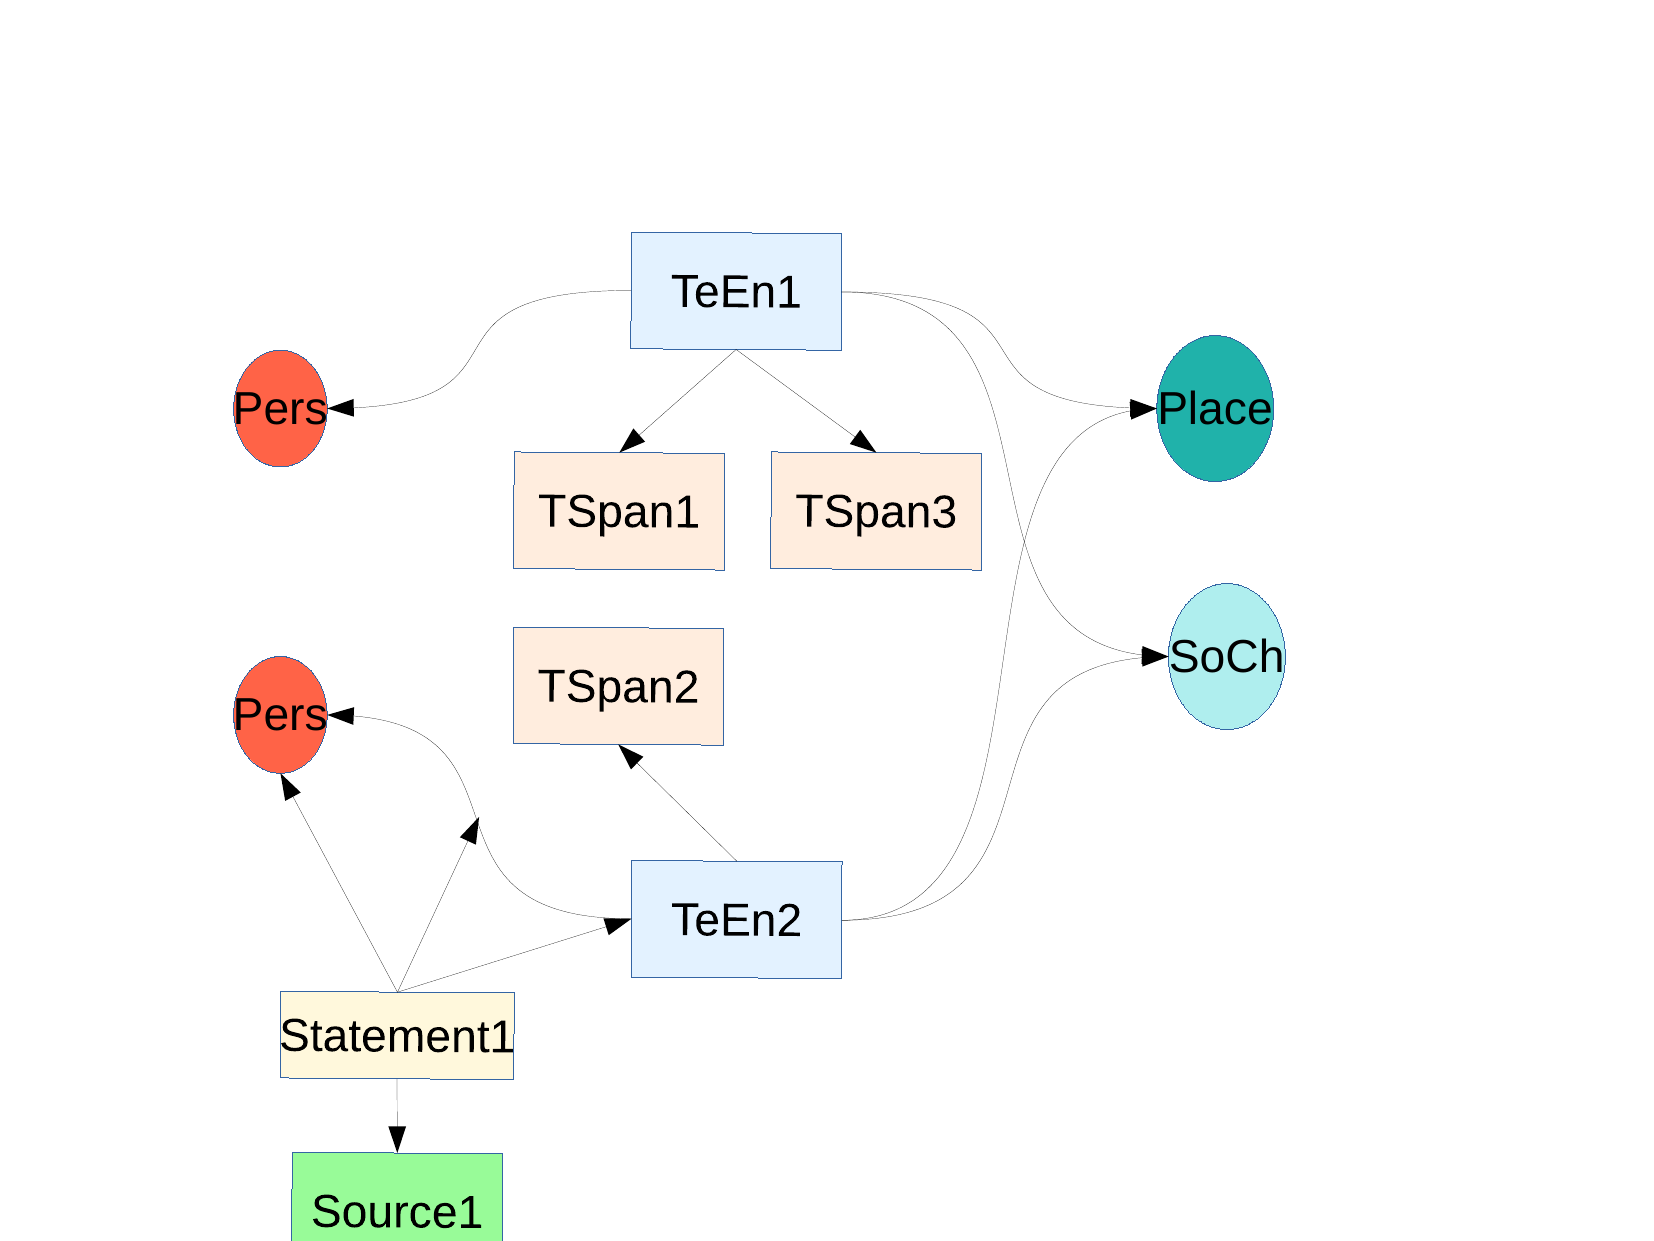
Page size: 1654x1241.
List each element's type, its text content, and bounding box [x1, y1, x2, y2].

text_box Pers [233, 350, 328, 467]
text_box SoCh [1168, 583, 1286, 730]
text_box TSpan2 [513, 627, 724, 746]
text_box TeEn2 [631, 860, 843, 979]
text_box TeEn1 [630, 232, 842, 351]
text_box TSpan3 [770, 451, 982, 571]
text_box TSpan1 [513, 451, 725, 571]
text_box Source1 [291, 1152, 503, 1241]
text_box Statement1 [280, 991, 515, 1080]
text_box Place [1156, 335, 1274, 482]
text_box Pers [233, 656, 328, 774]
